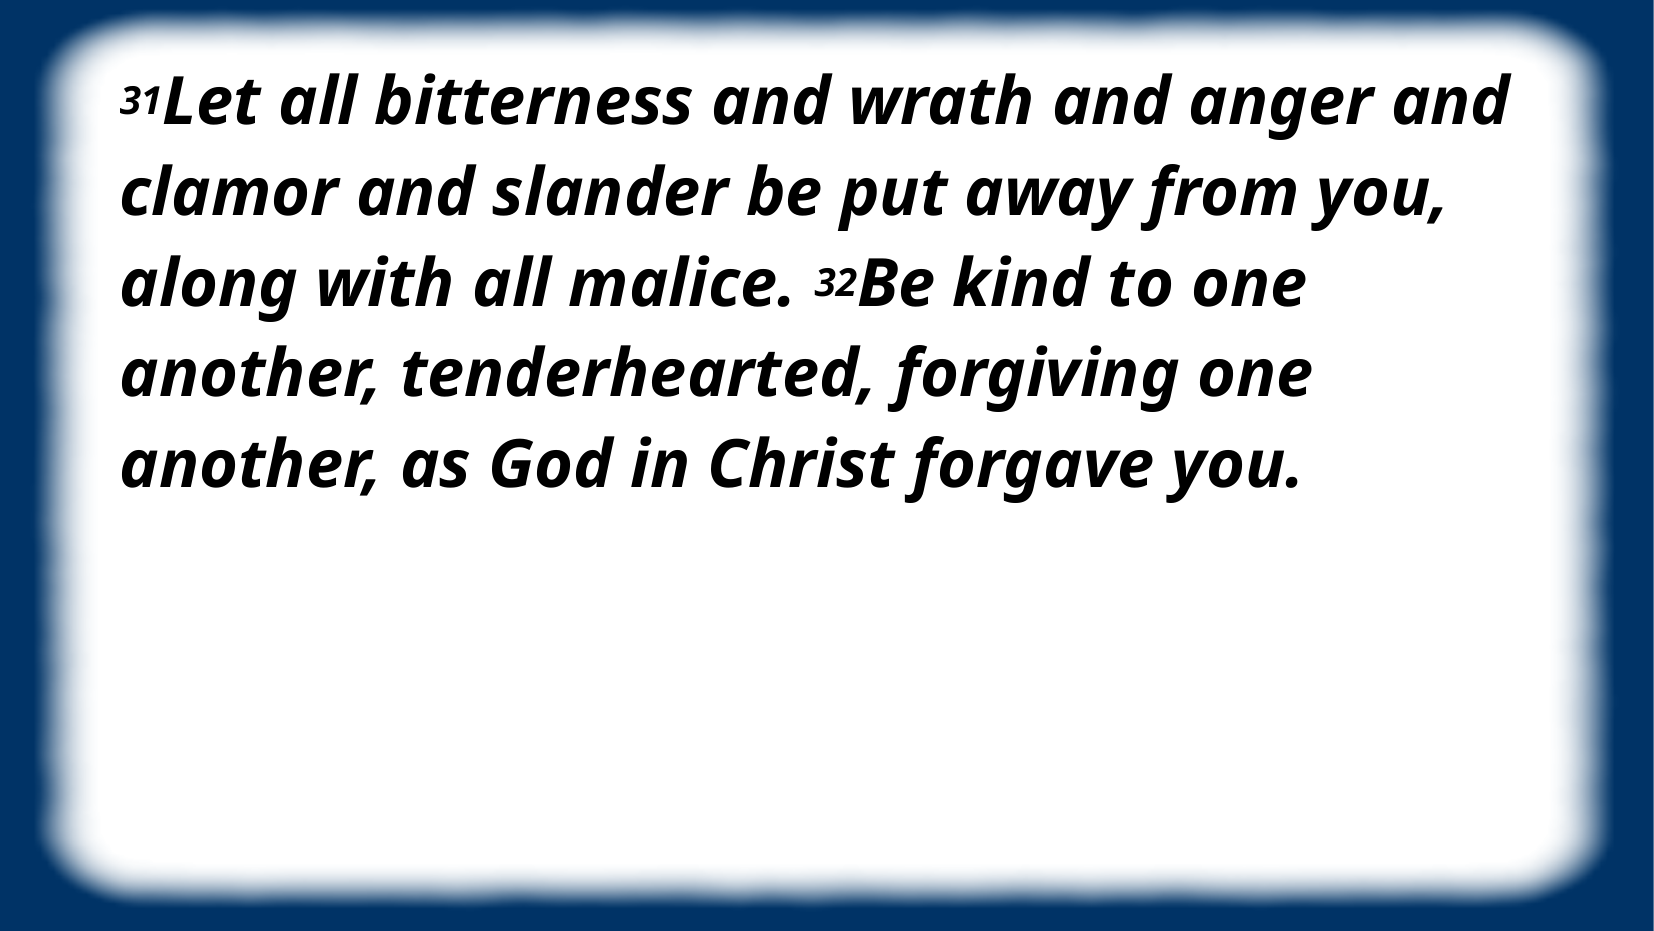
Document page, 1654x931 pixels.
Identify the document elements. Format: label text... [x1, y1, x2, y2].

picture [0, 0, 1654, 931]
text_box 31Let all bitterness and wrath and anger and clamor and slander be put away from you, along with all malice. 32Be kind to one another, tenderhearted, forgiving one another, as God in Christ forgave you. [105, 45, 1546, 505]
